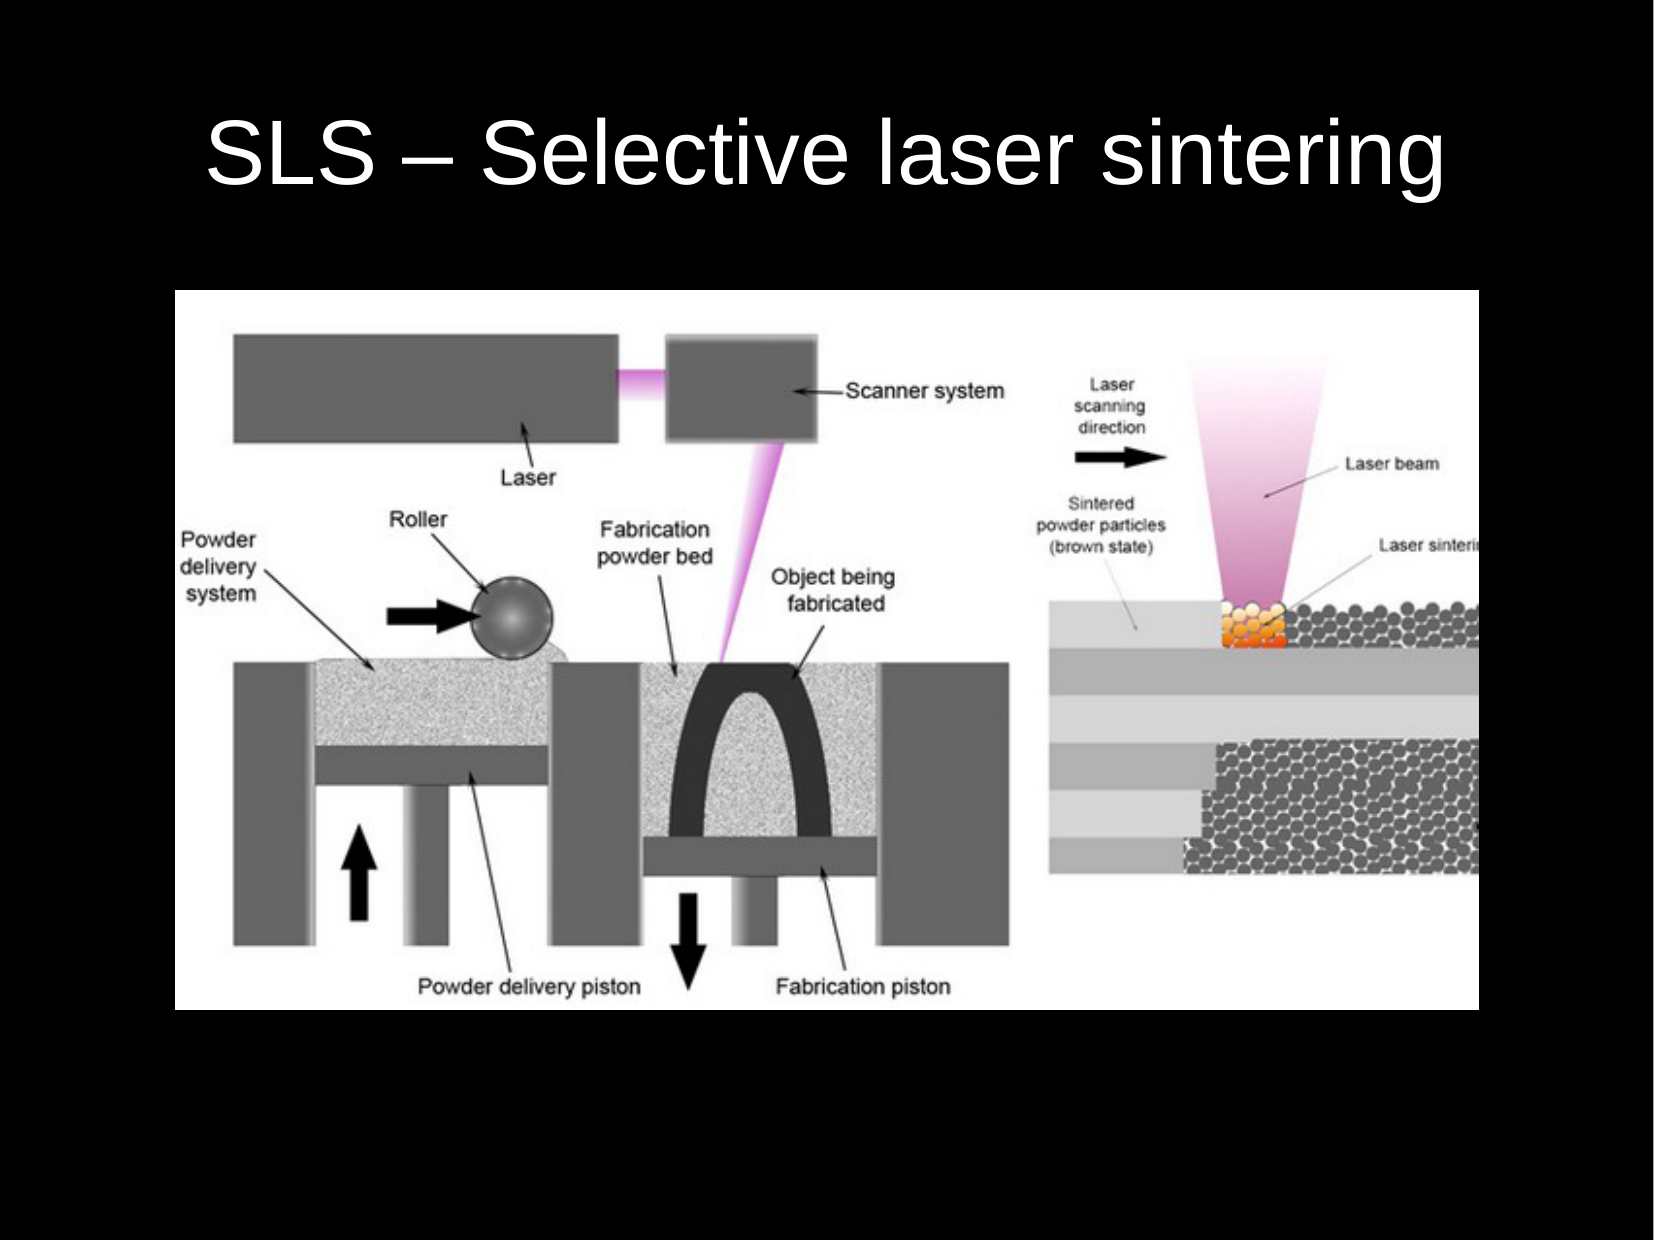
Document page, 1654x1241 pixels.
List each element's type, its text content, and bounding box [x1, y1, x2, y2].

title SLS – Selective laser sintering [82, 49, 1571, 257]
picture [175, 290, 1479, 1010]
